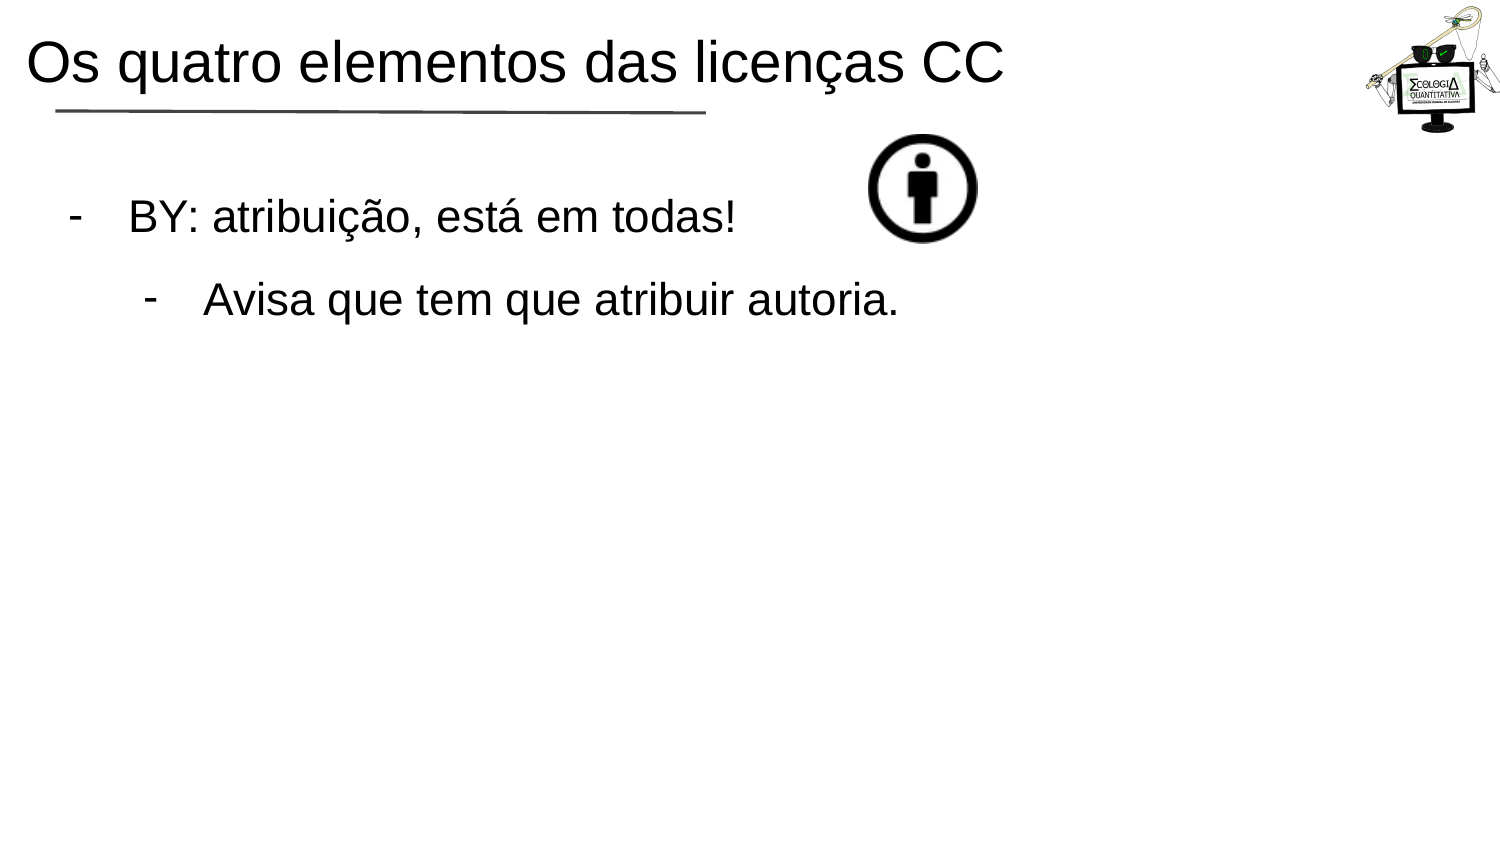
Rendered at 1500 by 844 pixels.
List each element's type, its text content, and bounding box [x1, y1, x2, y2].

text_box BY: atribuição, está em todas! Avisa que tem que atribuir autoria. [38, 144, 1412, 744]
picture [1365, 3, 1500, 135]
text_box Os quatro elementos das licenças CC [11, 9, 1210, 117]
picture [868, 134, 978, 244]
